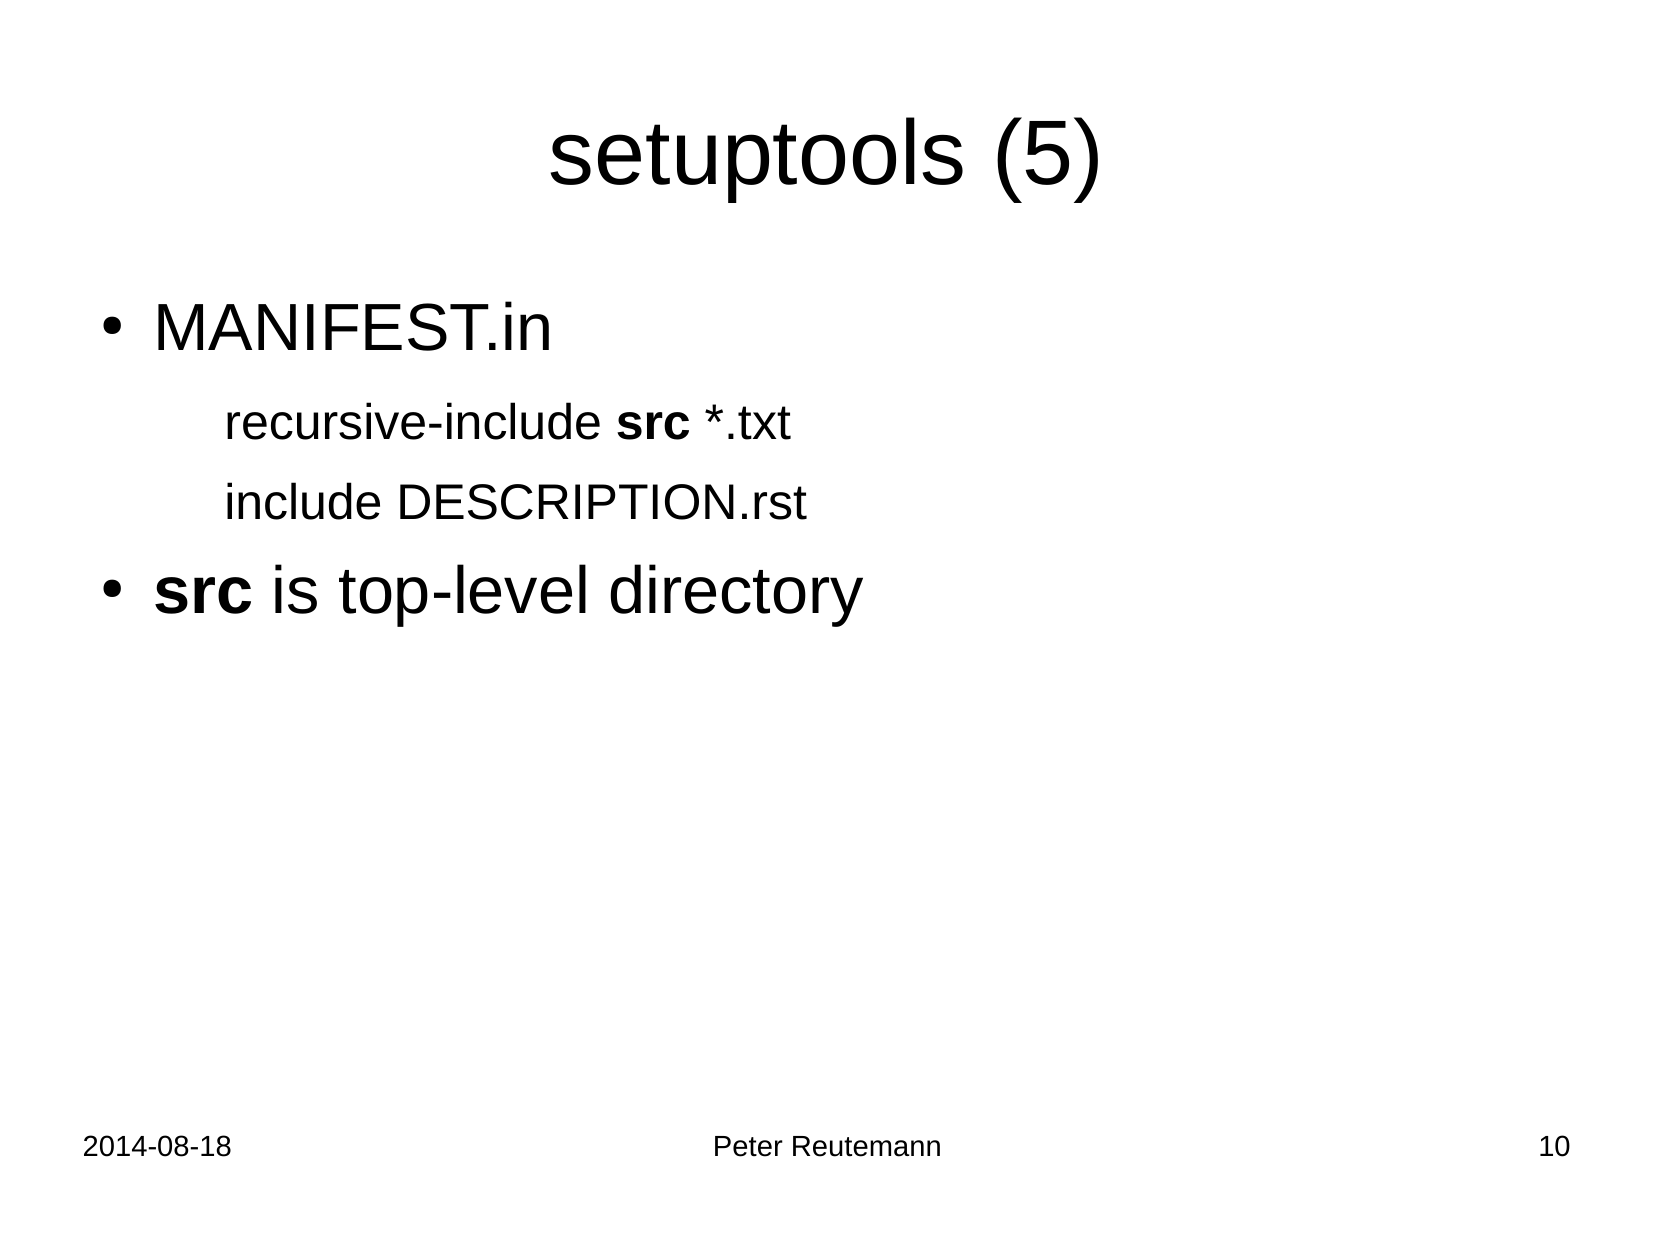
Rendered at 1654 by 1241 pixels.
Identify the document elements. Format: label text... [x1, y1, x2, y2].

title setuptools (5) [82, 49, 1571, 257]
list MANIFEST.in recursive-include src *.txt include DESCRIPTION.rst src is top-level directory [82, 290, 1538, 1010]
